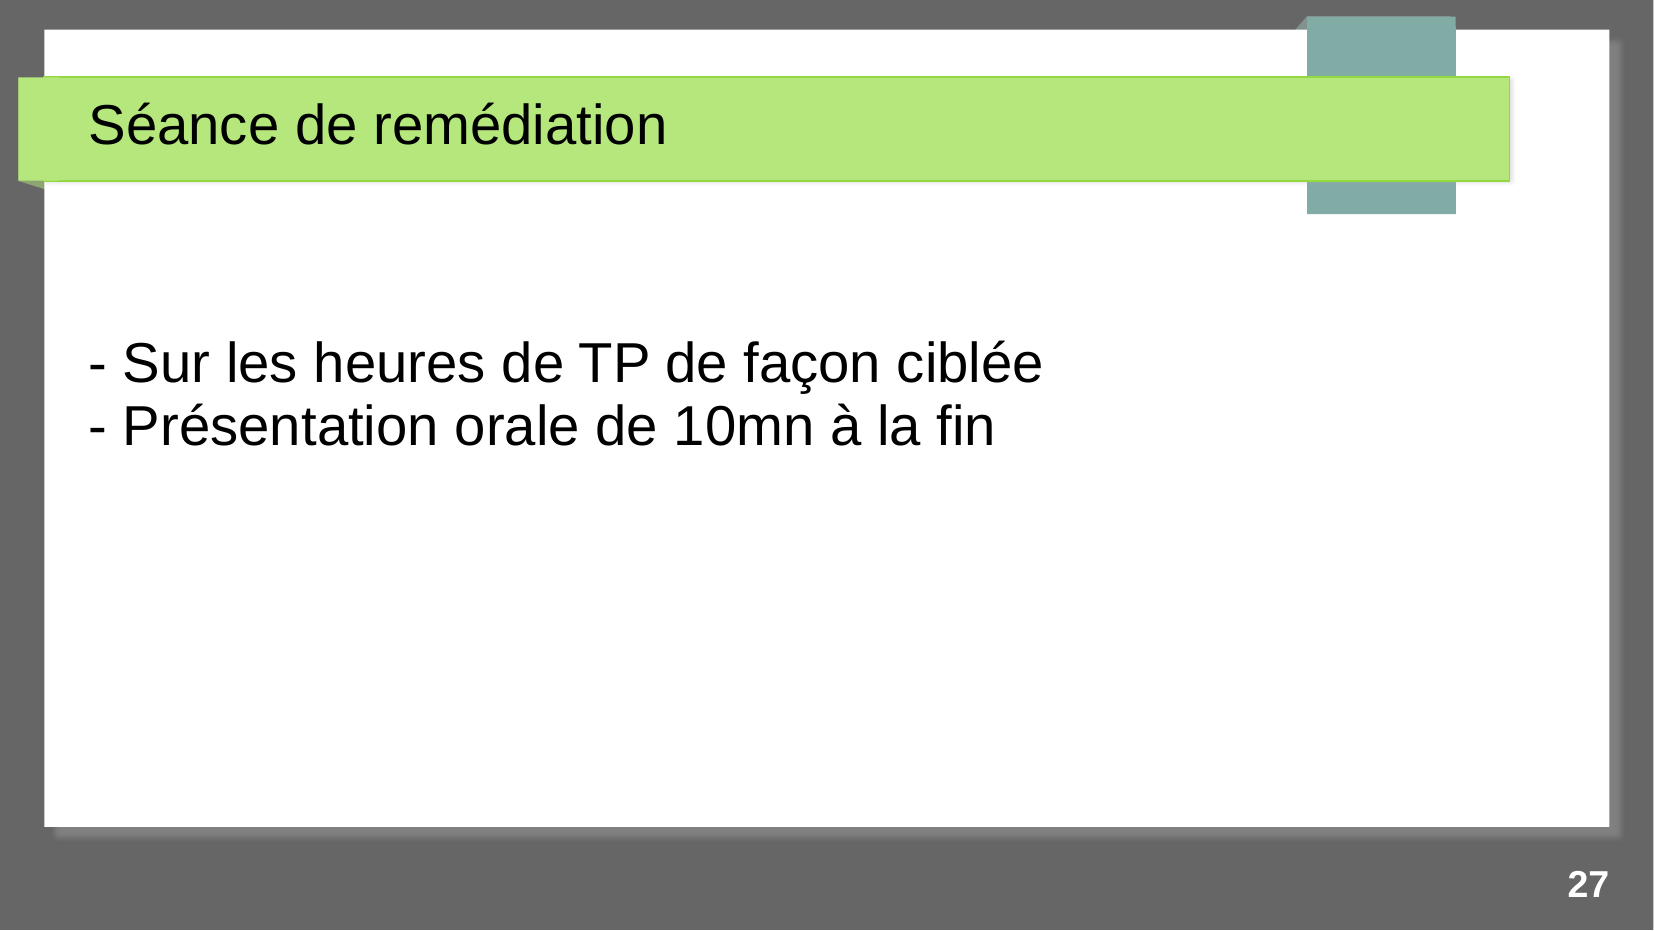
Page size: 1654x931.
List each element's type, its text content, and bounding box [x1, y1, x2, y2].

text_box <numéro> [974, 856, 1625, 916]
title - Sur les heures de TP de façon ciblée - Présentation orale de 10mn à la fin [88, 257, 1506, 532]
title Séance de remédiation [88, 73, 1506, 178]
